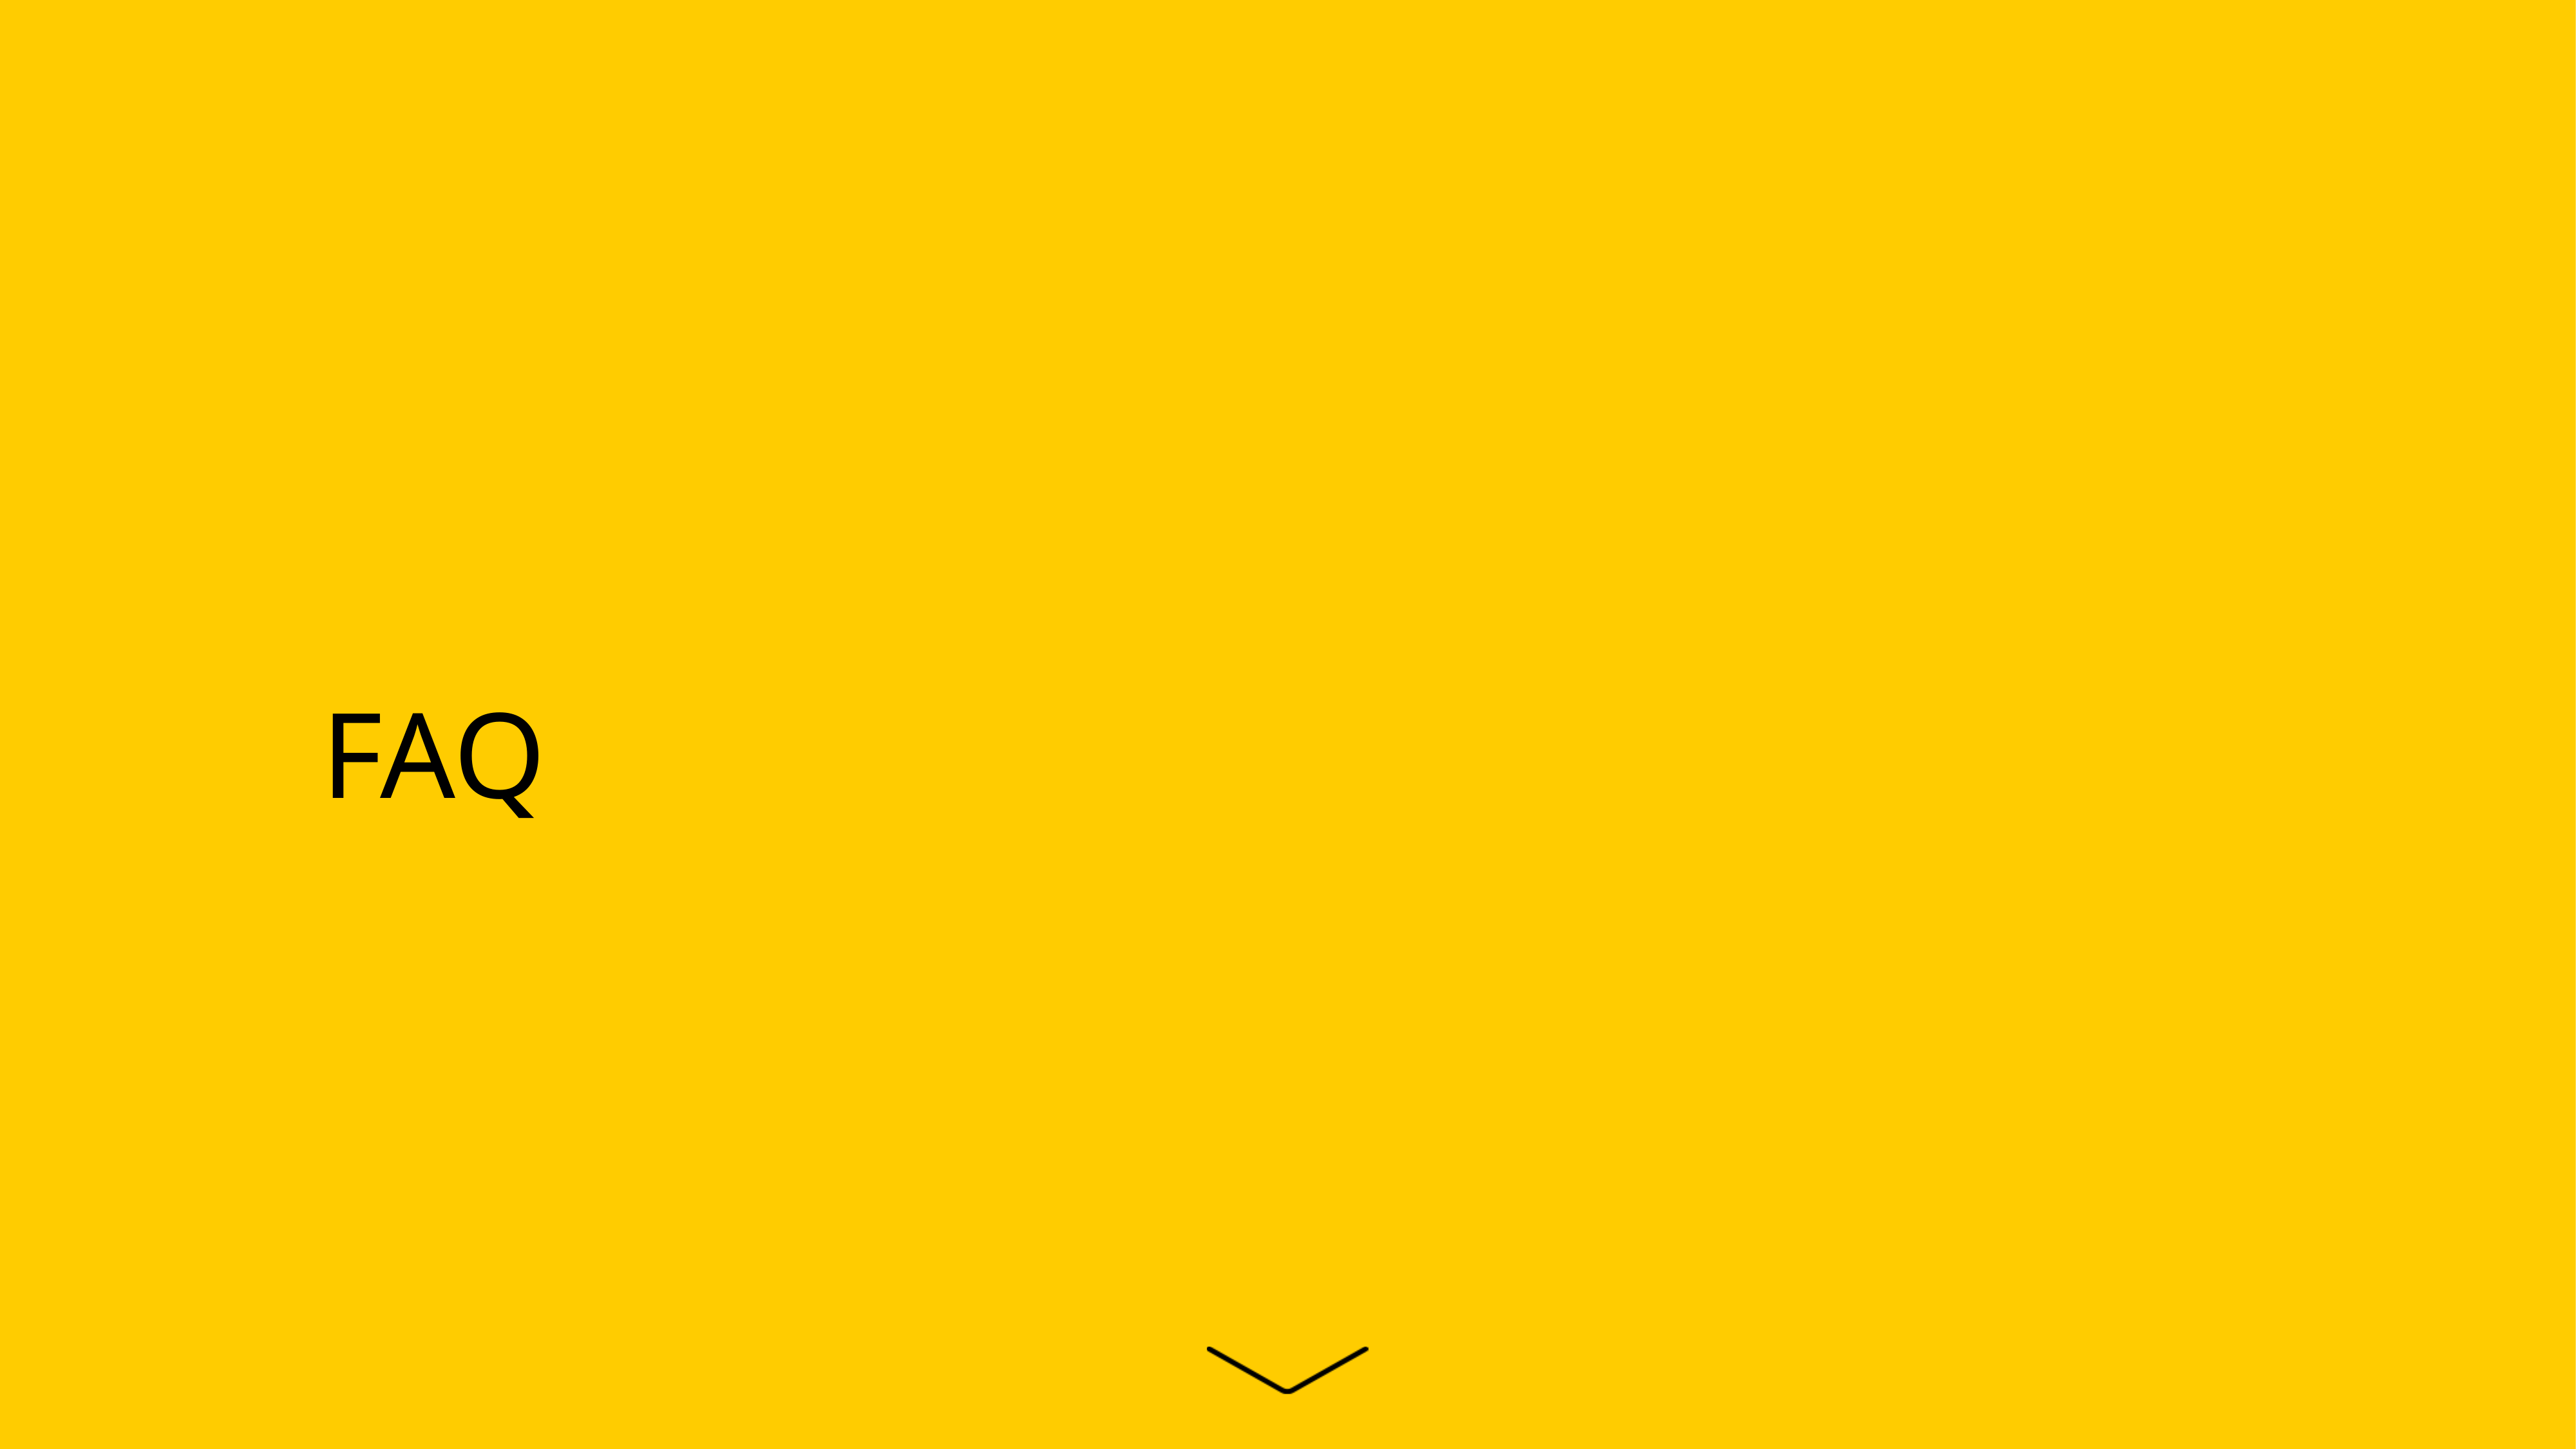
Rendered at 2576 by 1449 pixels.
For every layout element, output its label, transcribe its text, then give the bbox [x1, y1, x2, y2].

picture [1207, 1347, 1368, 1396]
title FAQ [321, 429, 2253, 1074]
